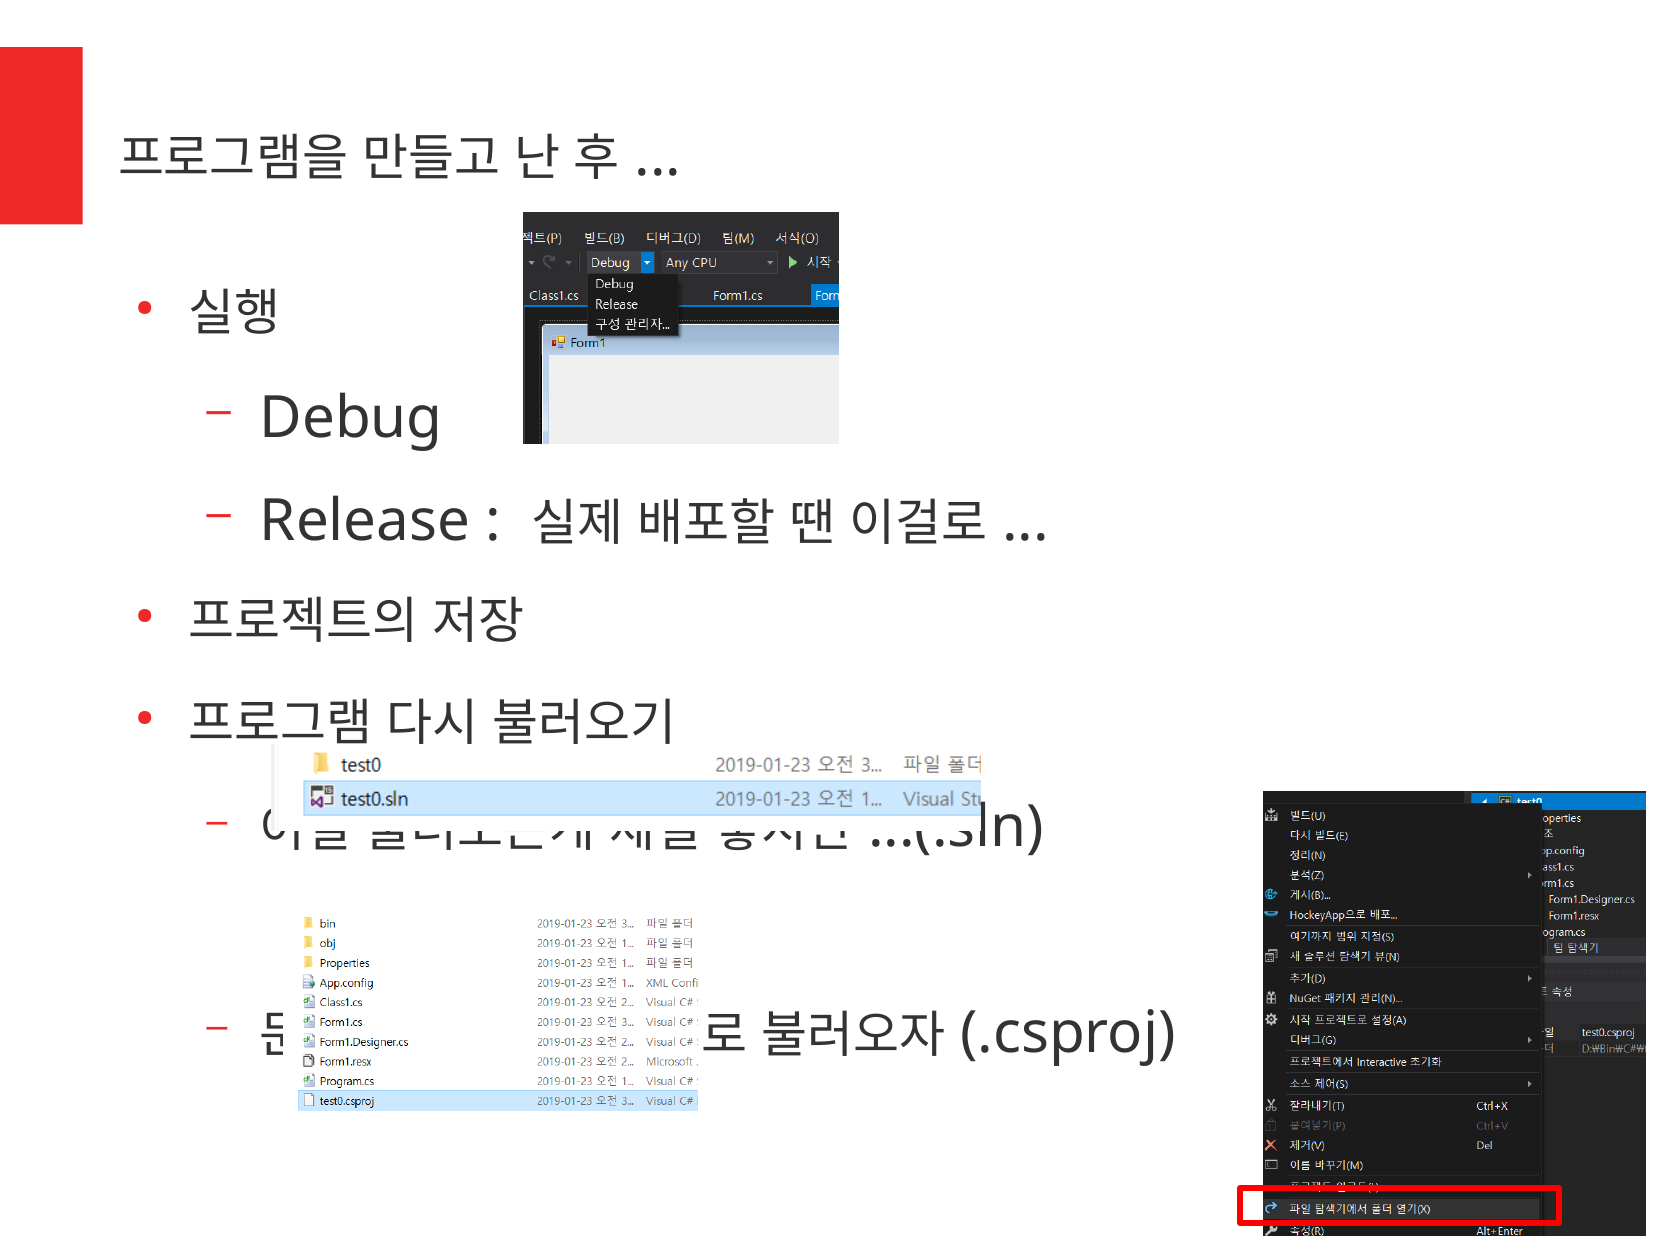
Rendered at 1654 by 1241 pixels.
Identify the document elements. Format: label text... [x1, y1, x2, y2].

picture [1263, 791, 1646, 1236]
list 실행 Debug Release : 실제 배포할 땐 이걸로... 프로젝트의 저장 프로그램 다시 불러오기 이걸 불러오는게 제일 좋지만...(.sln) 문제가 생긴다면 이걸로 불러오자(.csproj) 내 프로그램의 실행 위치 찾기 [118, 272, 1536, 993]
picture [1263, 1191, 1556, 1220]
picture [523, 212, 839, 444]
picture [271, 744, 981, 831]
picture [283, 909, 698, 1111]
title 프로그램을 만들고 난 후... [118, 49, 1571, 257]
